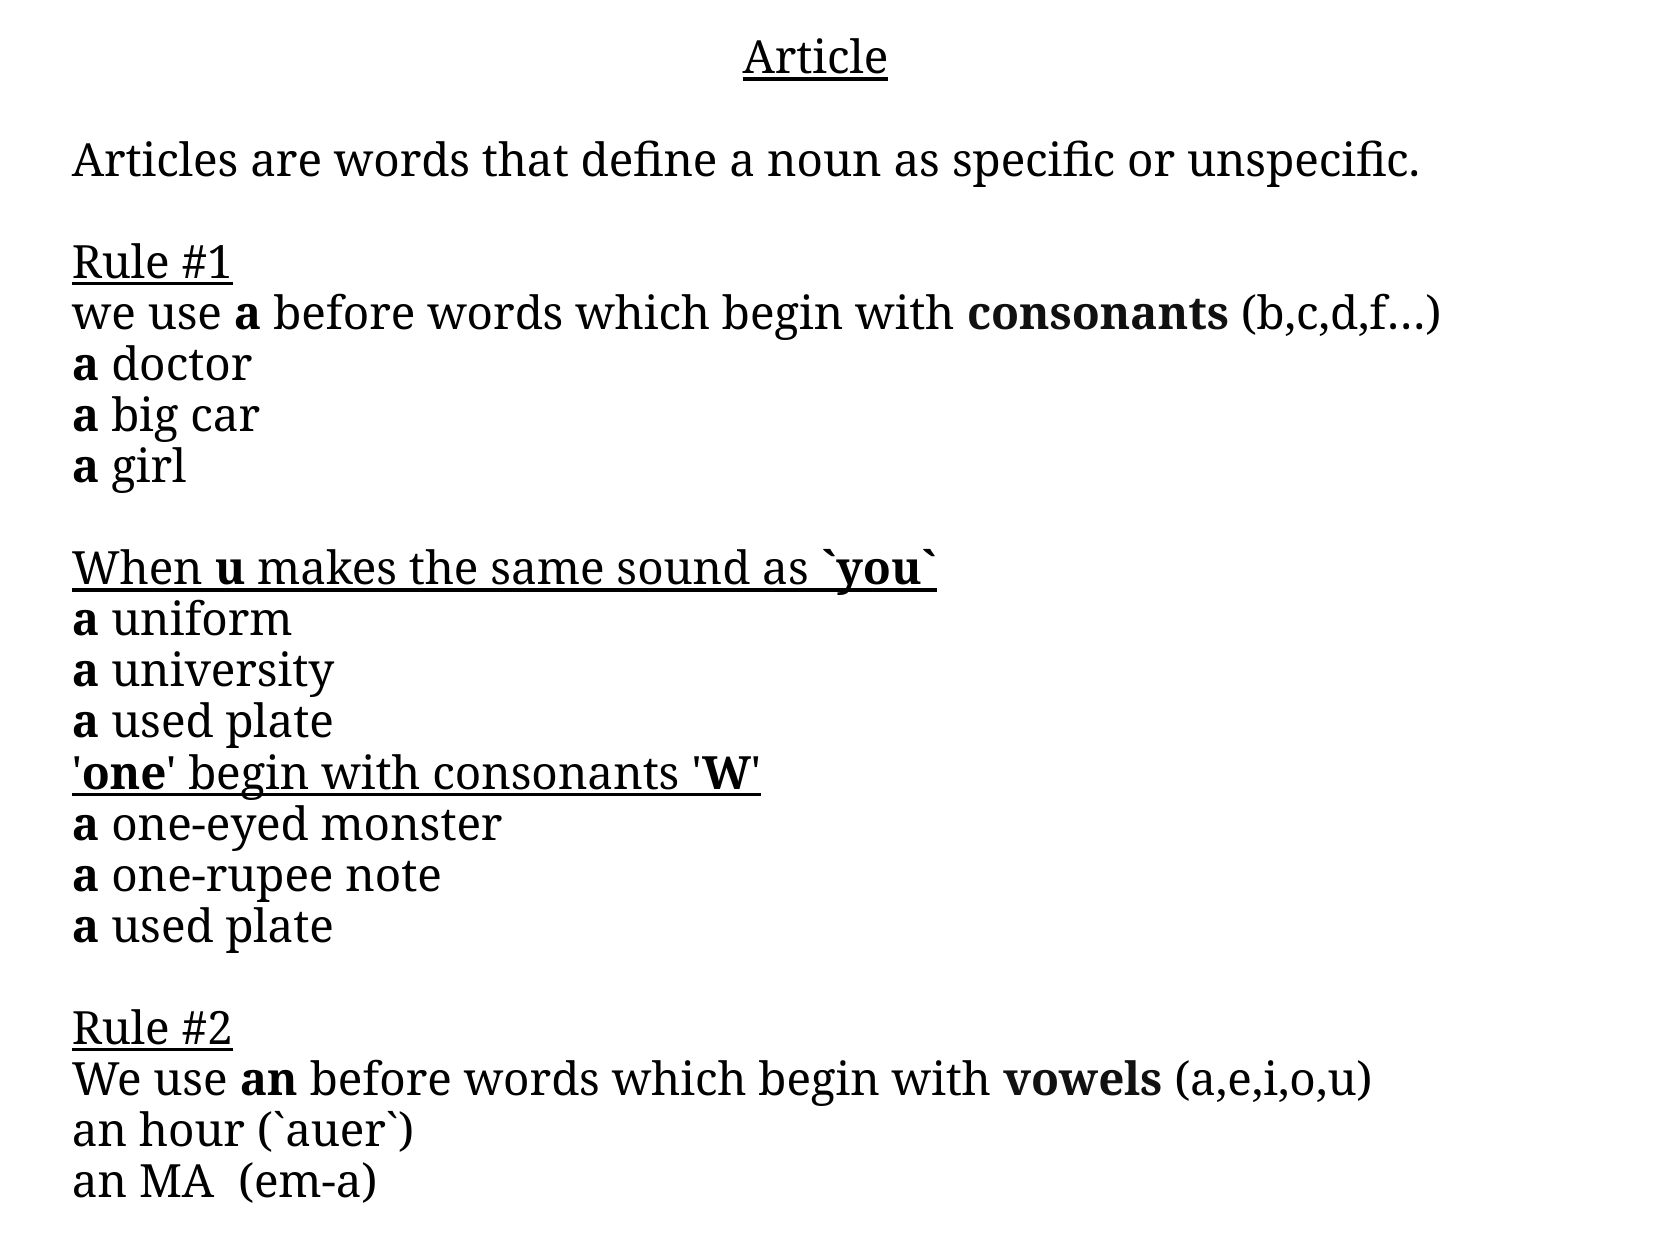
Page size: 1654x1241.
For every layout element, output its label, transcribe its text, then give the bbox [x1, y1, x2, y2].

text_box Article Articles are words that define a noun as specific or unspecific. Rule #1 we use a before words which begin with consonants (b,c,d,f…) a doctor a big car a girl When u makes the same sound as `you` a uniform a university a used plate 'one' begin with consonants 'W' a one-eyed monster a one-rupee note a used plate Rule #2 We use an before words which begin with vowels (a,e,i,o,u) an hour (`auer`) an MA (em-a) [71, 31, 1560, 1140]
